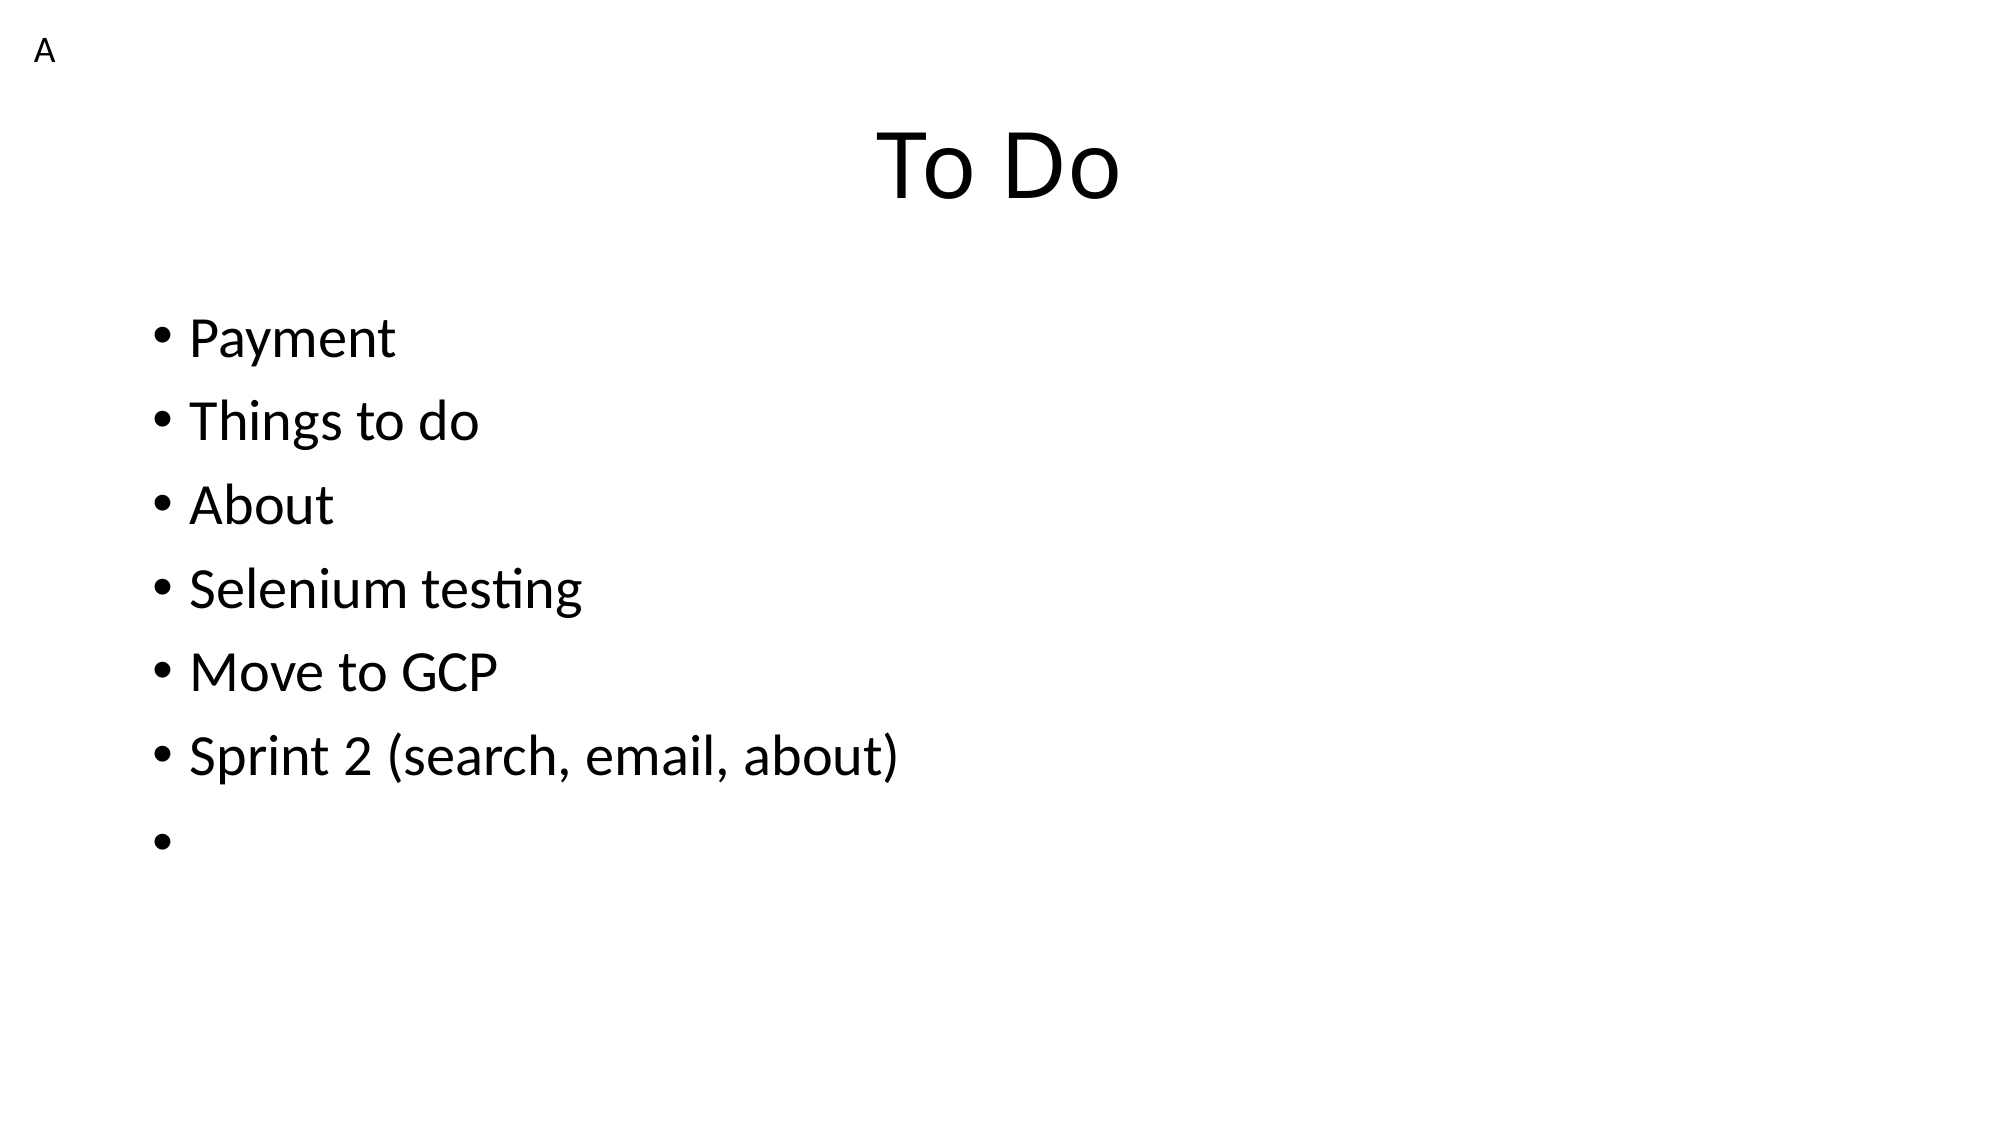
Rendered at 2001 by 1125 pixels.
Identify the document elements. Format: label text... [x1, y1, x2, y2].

list Payment Things to do About Selenium testing Move to GCP Sprint 2 (search, email, about) [137, 299, 1863, 1014]
title To Do [137, 59, 1863, 278]
text_box A [18, 17, 71, 79]
